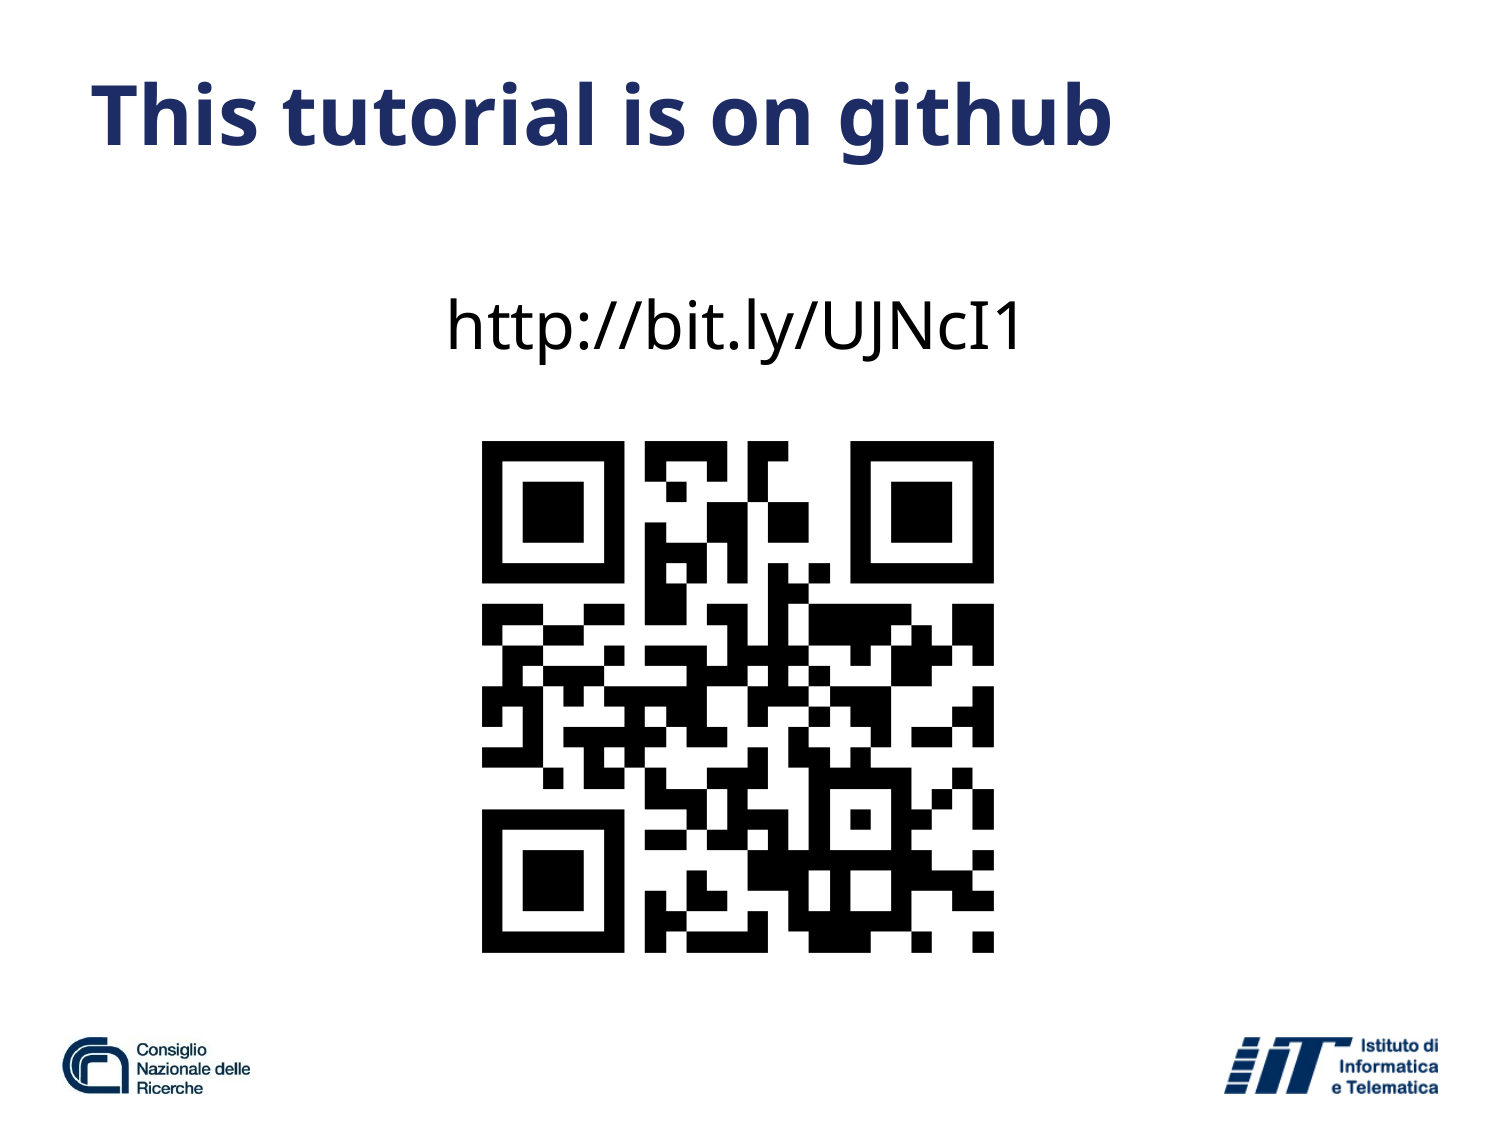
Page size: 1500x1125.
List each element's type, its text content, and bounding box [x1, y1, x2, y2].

list http://bit.ly/UJNcI1 [71, 228, 1422, 1022]
picture [62, 1037, 250, 1094]
picture [1224, 1037, 1438, 1094]
picture [481, 440, 995, 954]
title This tutorial is on github [74, 45, 1449, 180]
